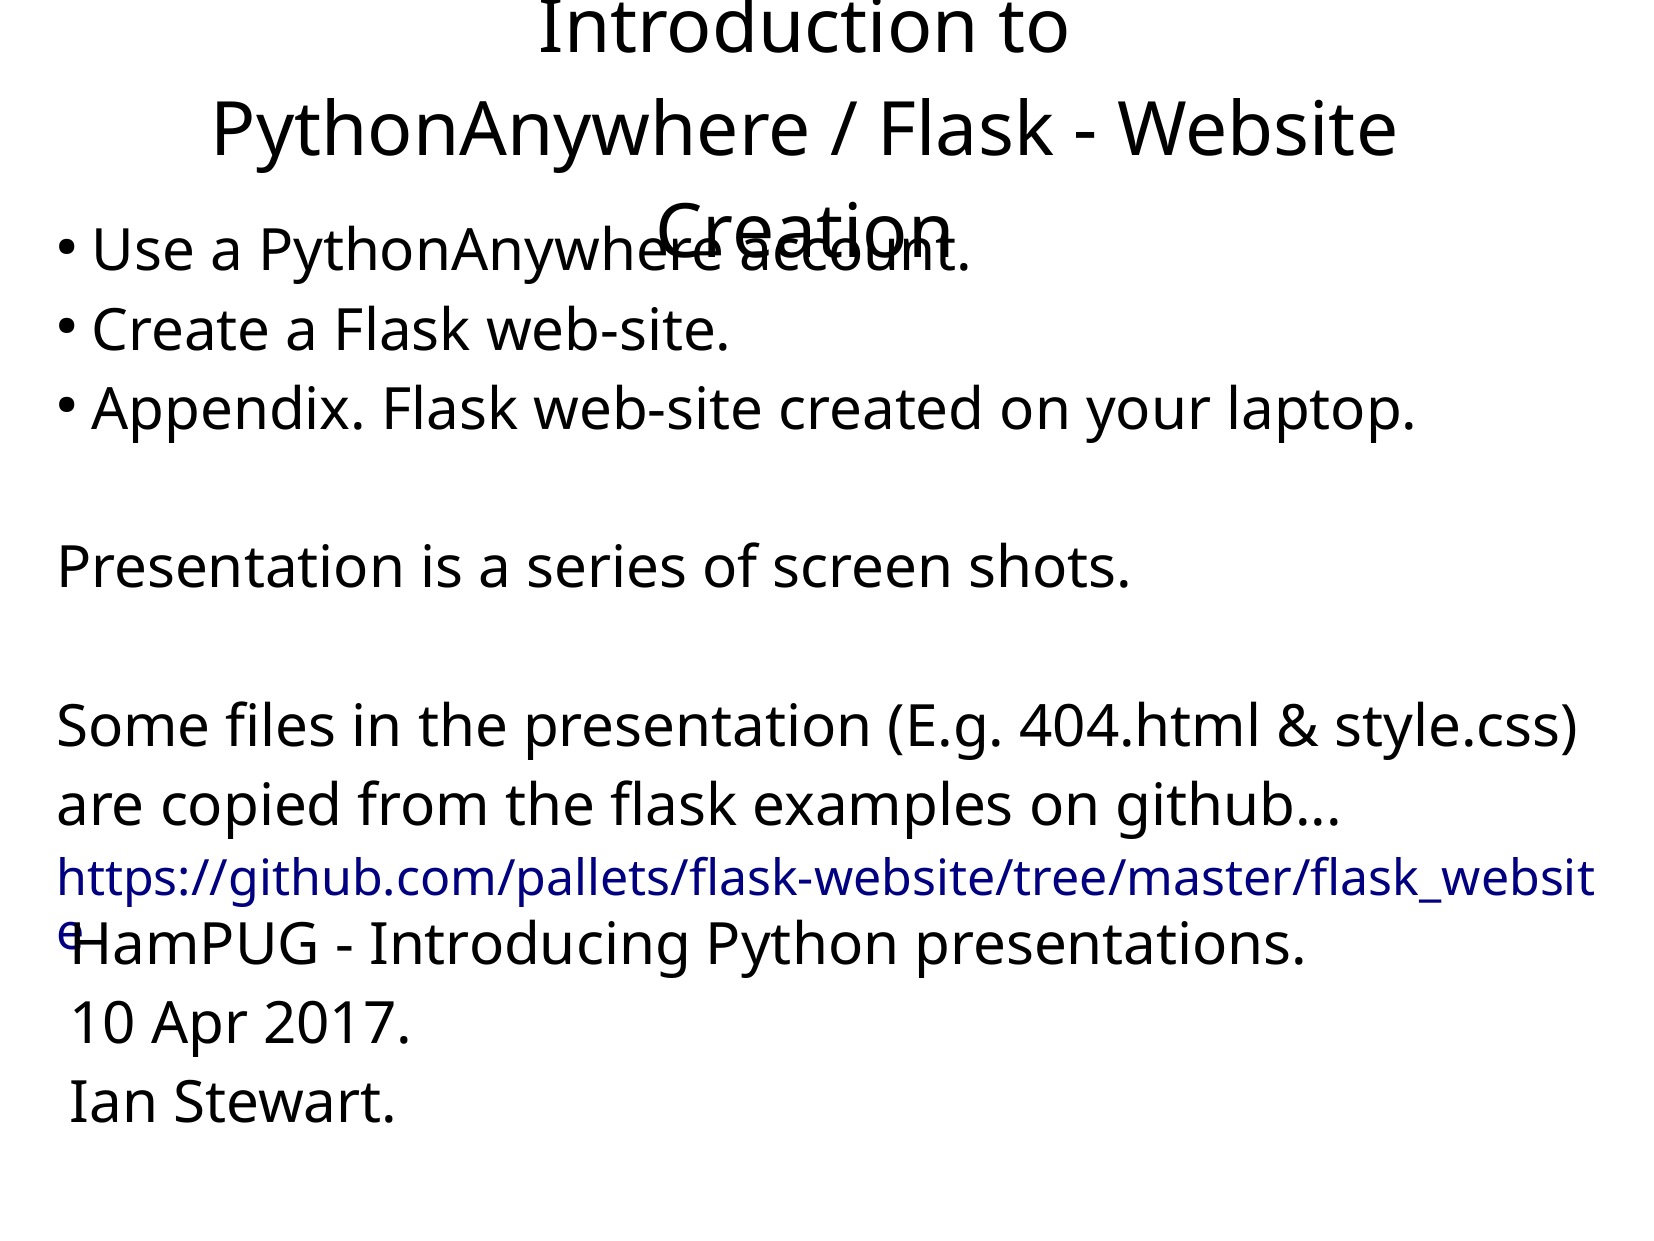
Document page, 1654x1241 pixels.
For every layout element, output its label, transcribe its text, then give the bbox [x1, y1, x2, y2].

subtitle Use a PythonAnywhere account. Create a Flask web-site. Appendix. Flask web-site created on your laptop. Presentation is a series of screen shots. Some files in the presentation (E.g. 404.html & style.css) are copied from the flask examples on github... https://github.com/pallets/flask-website/tree/master/flask_website [56, 281, 1607, 906]
title Introduction to PythonAnywhere / Flask - Website Creation [60, 32, 1549, 219]
text_box HamPUG - Introducing Python presentations. 10 Apr 2017. Ian Stewart. [69, 867, 1558, 1175]
